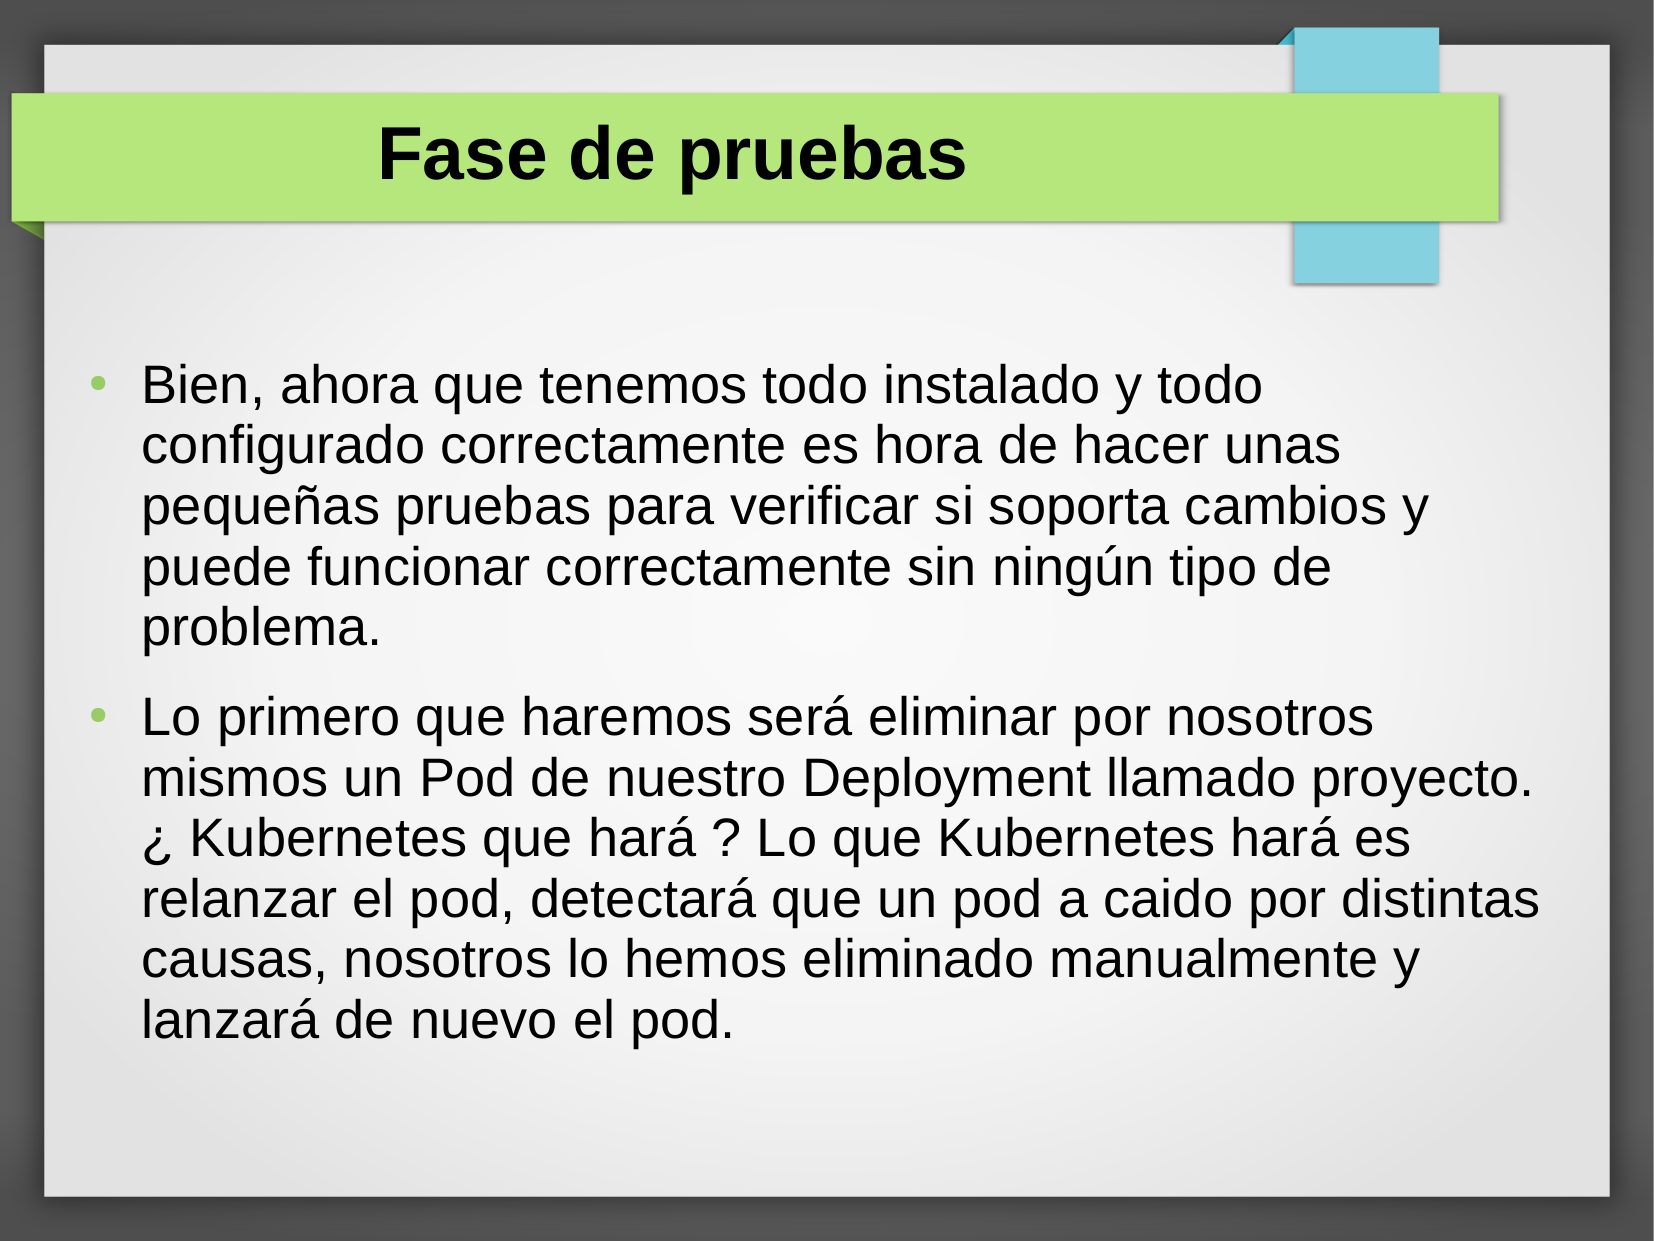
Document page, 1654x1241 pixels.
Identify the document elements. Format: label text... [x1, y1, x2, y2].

picture [0, 0, 1654, 1241]
title Fase de pruebas [82, 94, 1264, 213]
list Bien, ahora que tenemos todo instalado y todo configurado correctamente es hora de hacer unas pequeñas pruebas para verificar si soporta cambios y puede funcionar correctamente sin ningún tipo de problema. Lo primero que haremos será eliminar por nosotros mismos un Pod de nuestro Deployment llamado proyecto. ¿ Kubernetes que hará ? Lo que Kubernetes hará es relanzar el pod, detectará que un pod a caido por distintas causas, nosotros lo hemos eliminado manualmente y lanzará de nuevo el pod. [70, 354, 1560, 1074]
